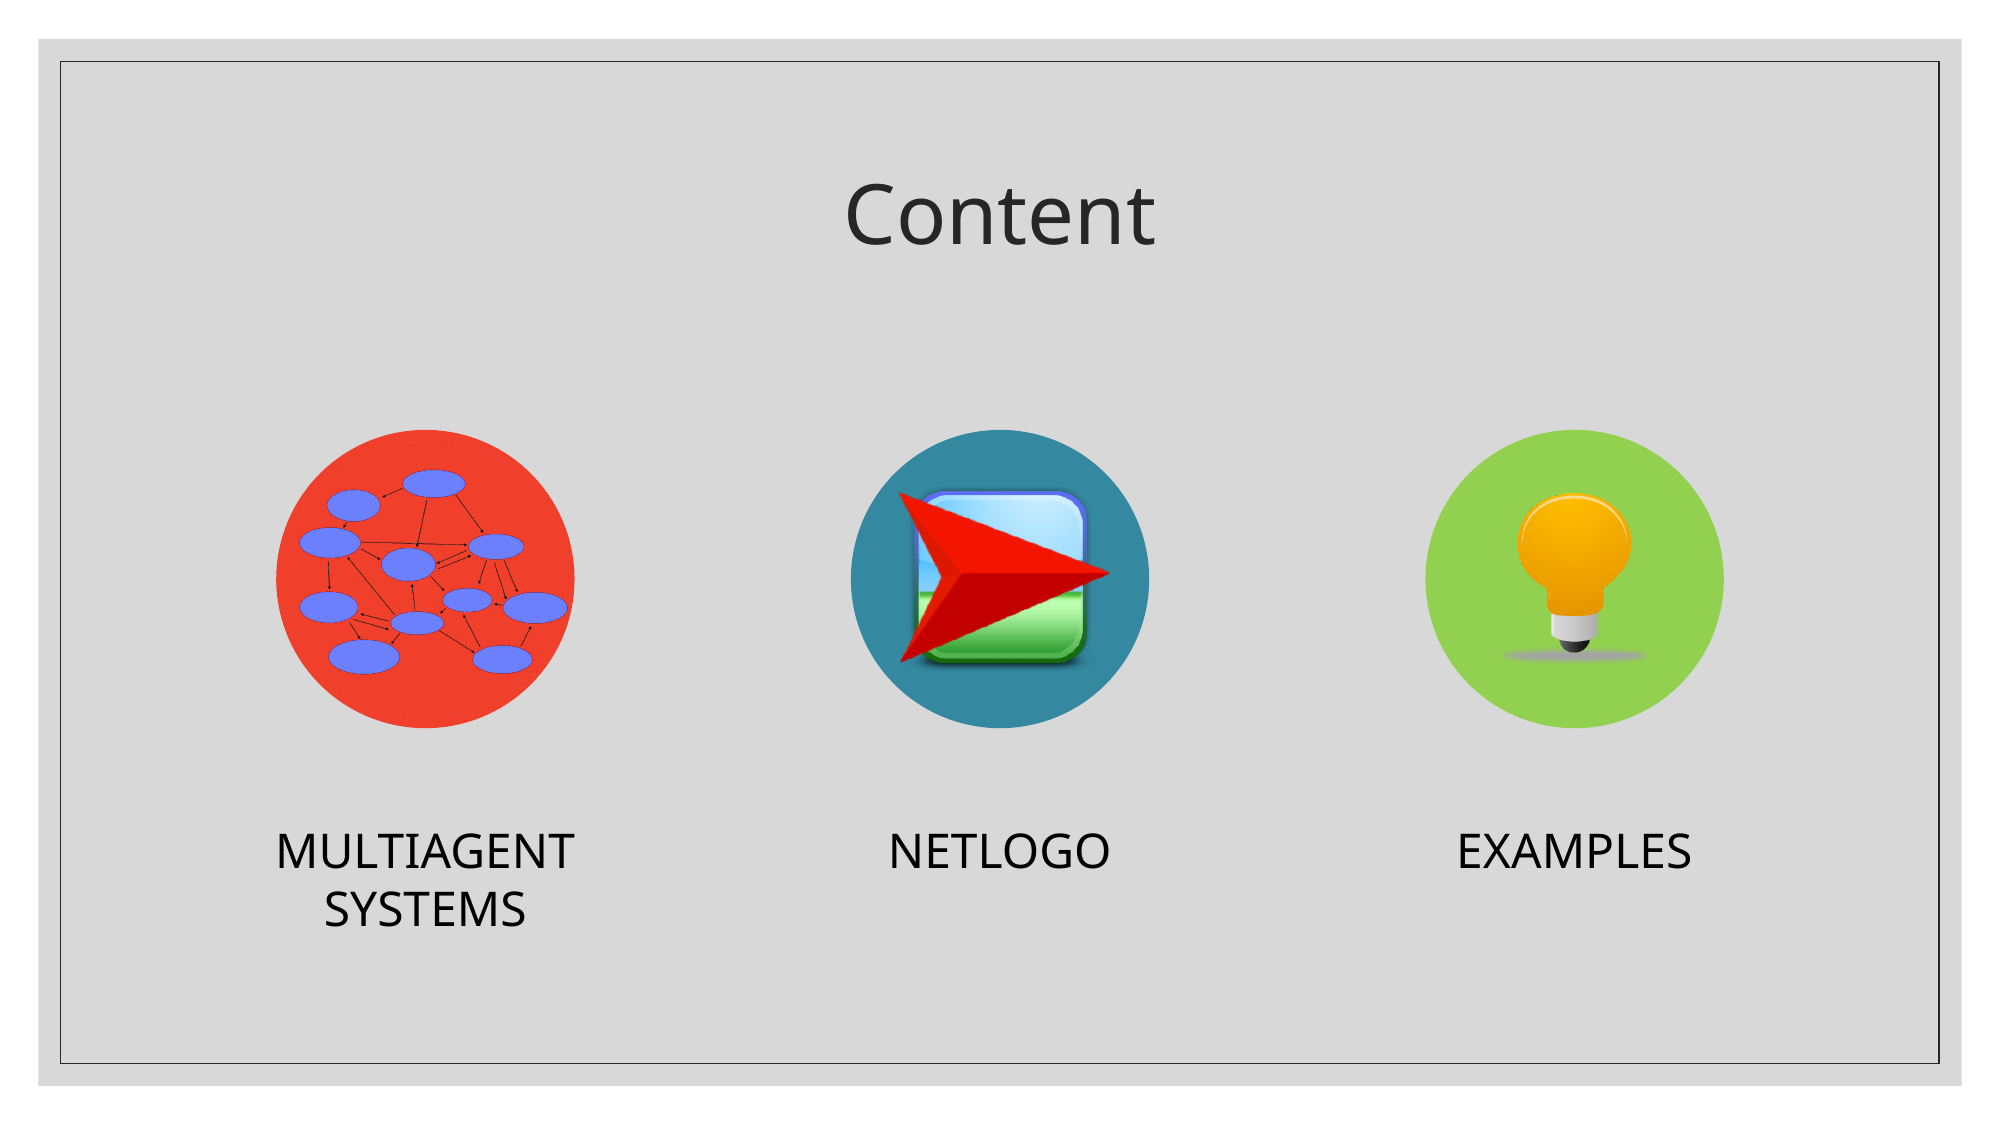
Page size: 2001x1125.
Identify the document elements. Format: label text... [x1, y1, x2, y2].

text_box [1425, 429, 1724, 729]
text_box [275, 429, 575, 729]
text_box [850, 429, 1150, 729]
text_box Examples [1330, 821, 1820, 940]
title Content [174, 105, 1825, 331]
text_box NetLogo [755, 821, 1245, 940]
text_box Multiagent Systems [180, 821, 670, 940]
